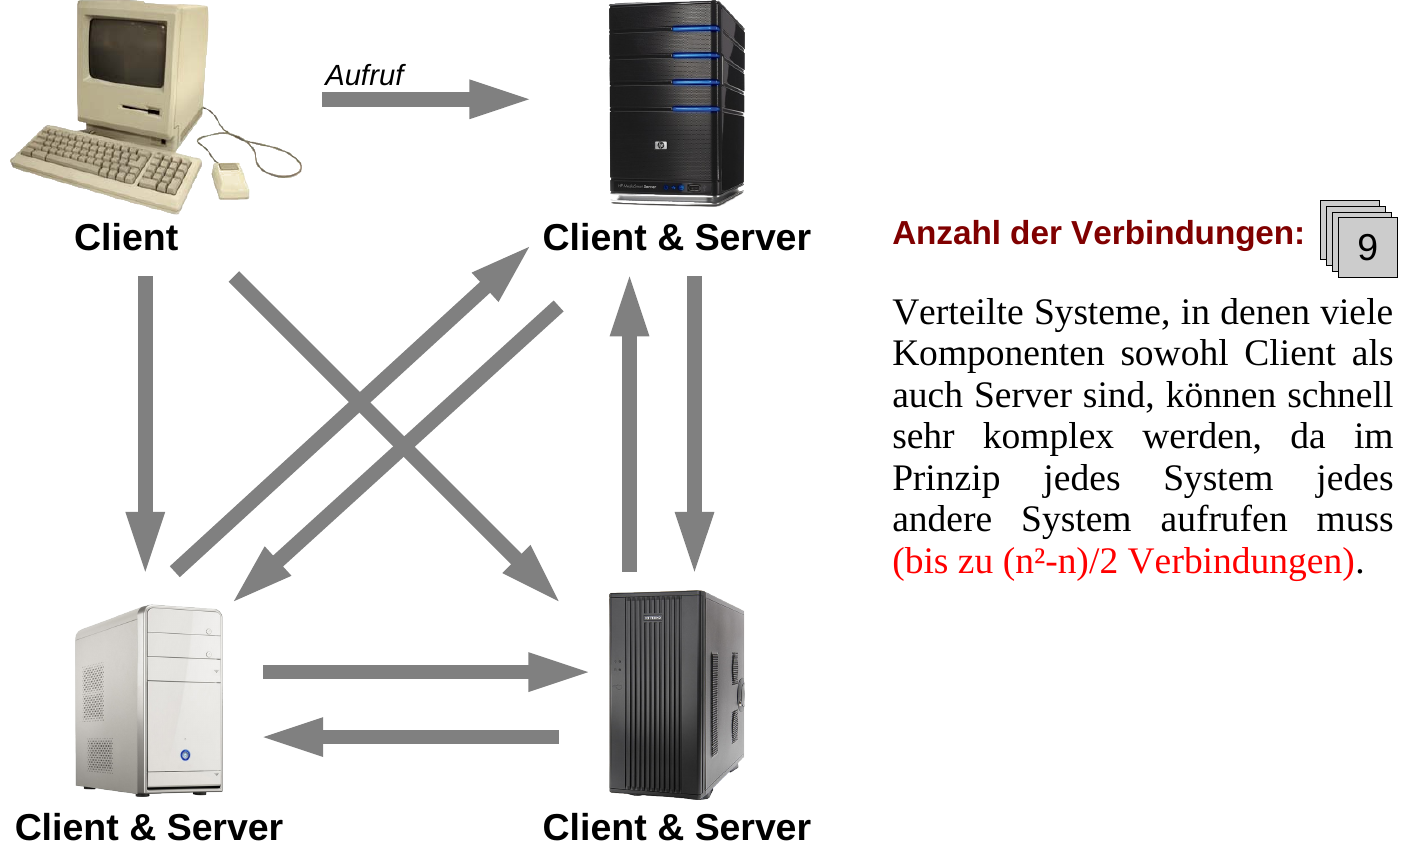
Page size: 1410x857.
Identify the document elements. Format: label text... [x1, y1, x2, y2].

picture [609, 590, 745, 799]
text_box ? [1320, 200, 1380, 260]
text_box Client & Server [527, 799, 827, 857]
text_box Client [29, 215, 224, 266]
text_box 1 [1326, 206, 1386, 266]
text_box Verteilte Systeme, in denen viele Komponenten sowohl Client als auch Server sind, können schnell sehr komplex werden, da im Prinzip jedes System jedes andere System aufrufen muss (bis zu (n²-n)/2 Verbindungen). [877, 283, 1409, 601]
text_box Aufruf [310, 52, 419, 100]
text_box Client & Server [527, 208, 827, 266]
text_box Anzahl der Verbindungen: [877, 207, 1320, 260]
text_box 4 [1332, 212, 1392, 272]
text_box Client & Server [0, 799, 299, 857]
picture [10, 0, 302, 215]
picture [608, 0, 745, 207]
picture [75, 604, 223, 797]
text_box 9 [1338, 217, 1398, 278]
